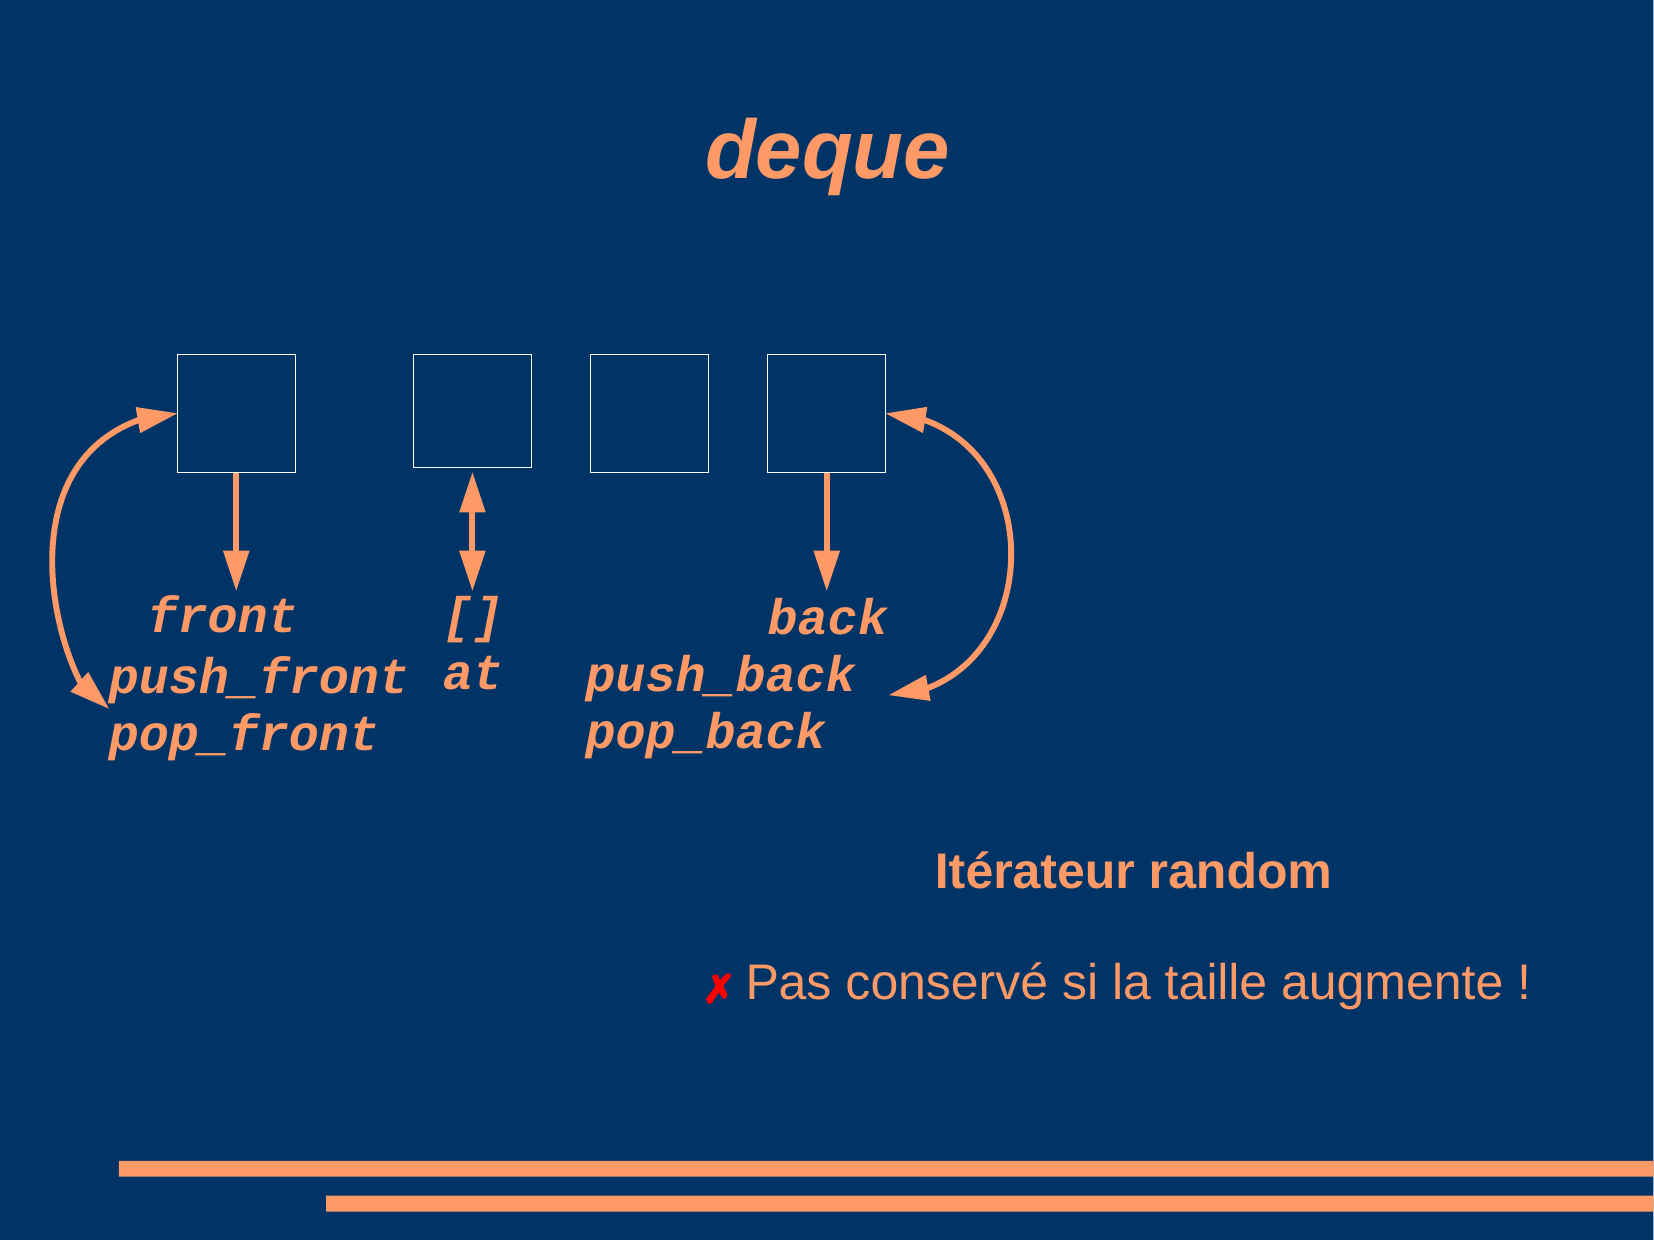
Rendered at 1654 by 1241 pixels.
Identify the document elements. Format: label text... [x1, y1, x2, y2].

text_box push_back pop_back [585, 649, 856, 764]
text_box [] at [442, 590, 504, 709]
text_box push_front pop_front [108, 651, 409, 766]
text_box front [147, 590, 298, 648]
title deque [121, 46, 1534, 254]
text_box back [767, 592, 888, 650]
text_box Itérateur random  Pas conservé si la taille augmente ! [707, 843, 1560, 1011]
